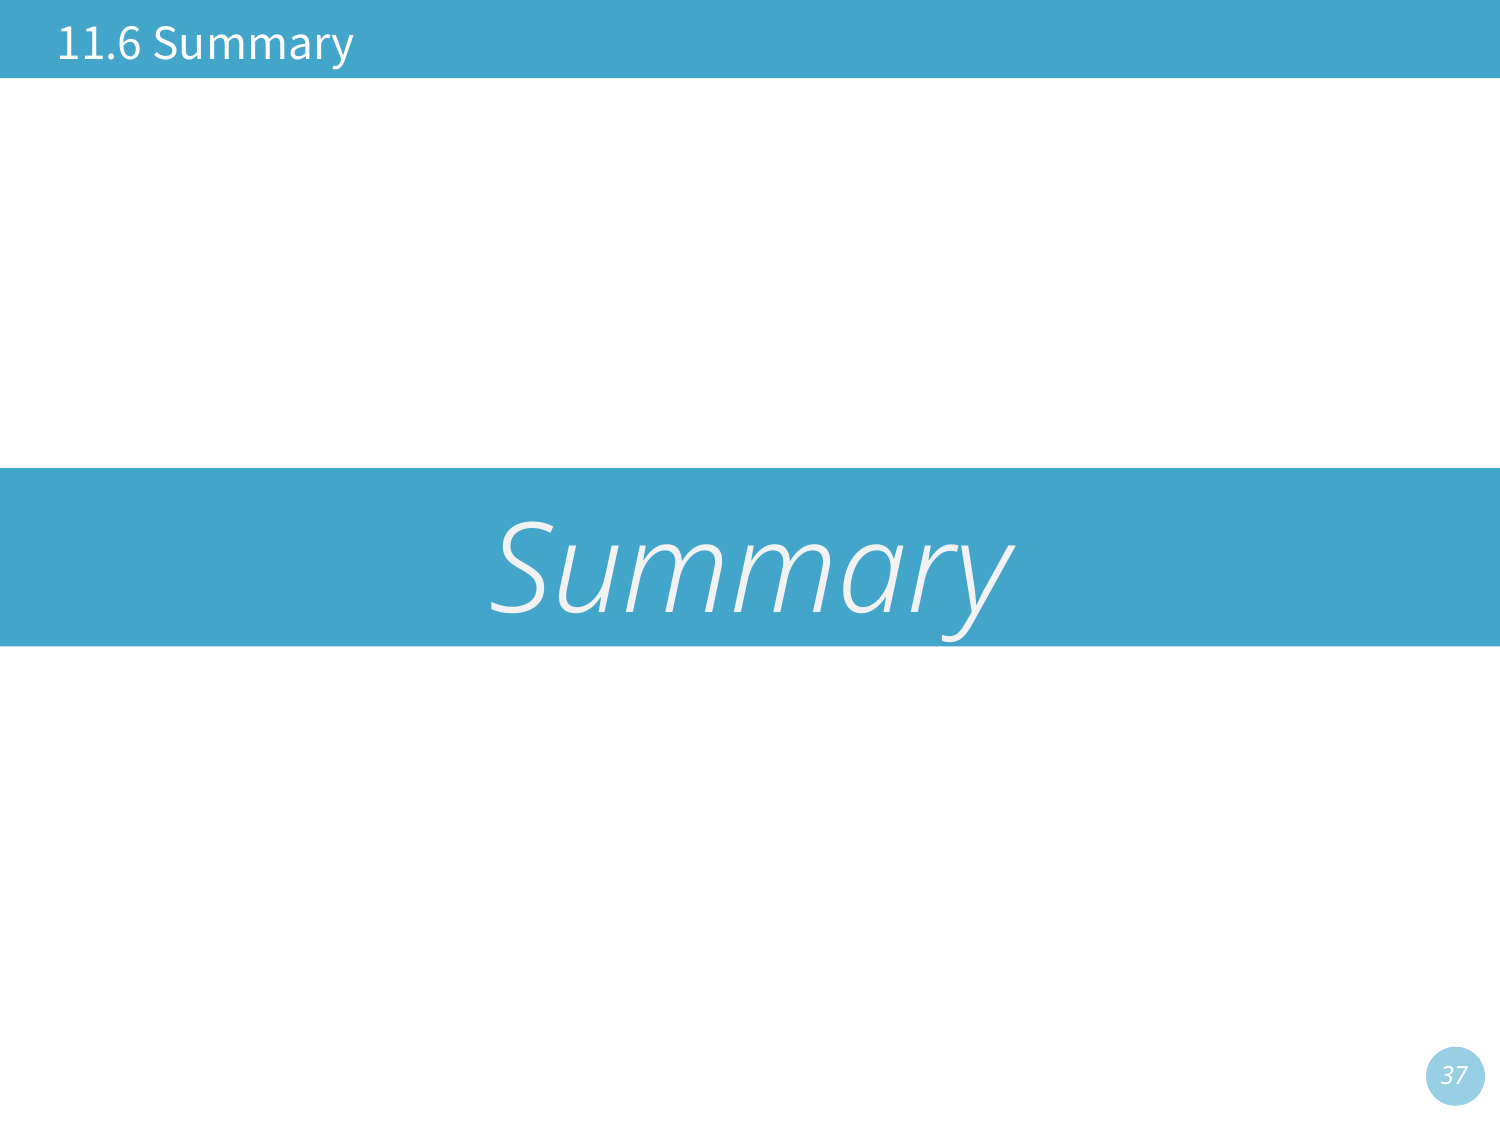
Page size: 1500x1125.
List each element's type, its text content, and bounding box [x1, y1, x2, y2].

text_box [0, 468, 1500, 479]
slide_number <number> [1424, 1046, 1484, 1107]
text_box Summary [0, 479, 1500, 645]
title 11.6 Summary [41, 7, 1392, 76]
